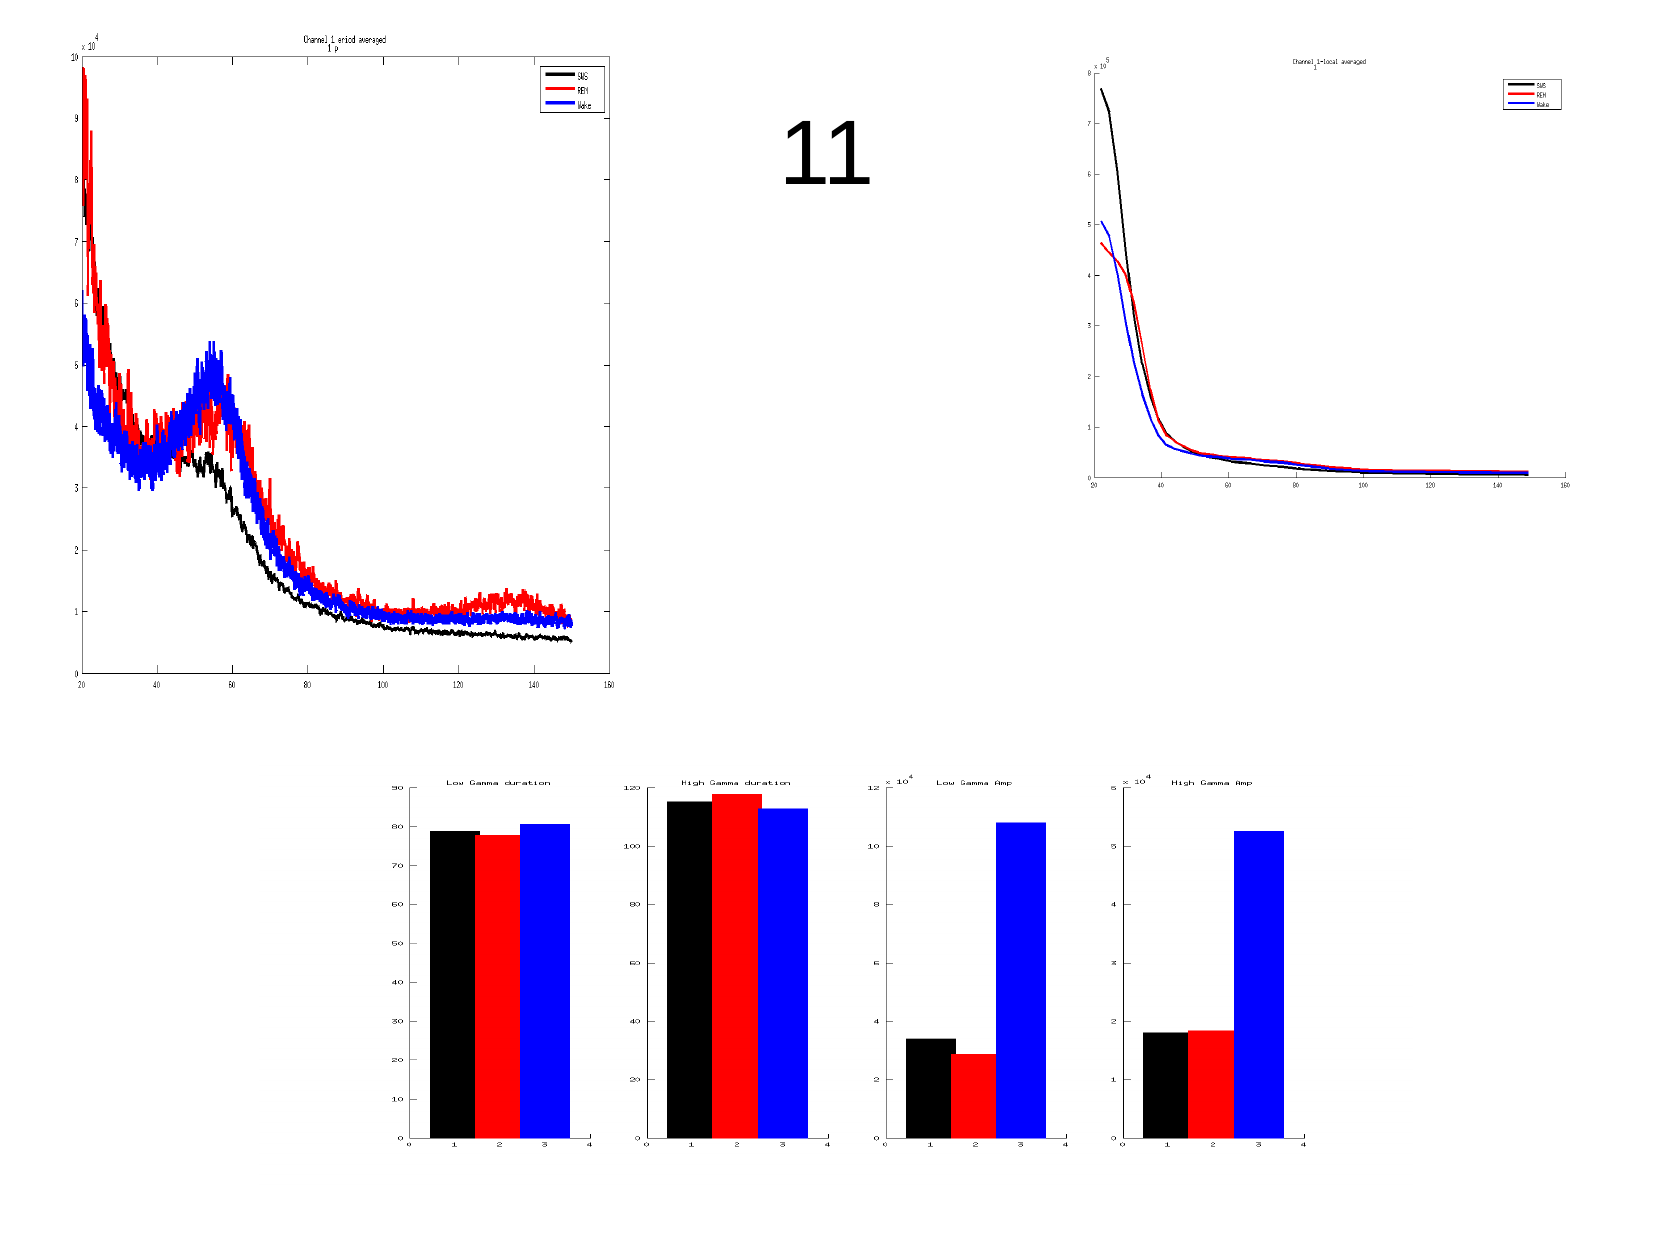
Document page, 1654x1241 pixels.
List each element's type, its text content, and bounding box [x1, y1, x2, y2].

title 11 [674, 49, 1015, 257]
picture [0, 0, 1413, 1185]
picture [1015, 35, 1623, 532]
